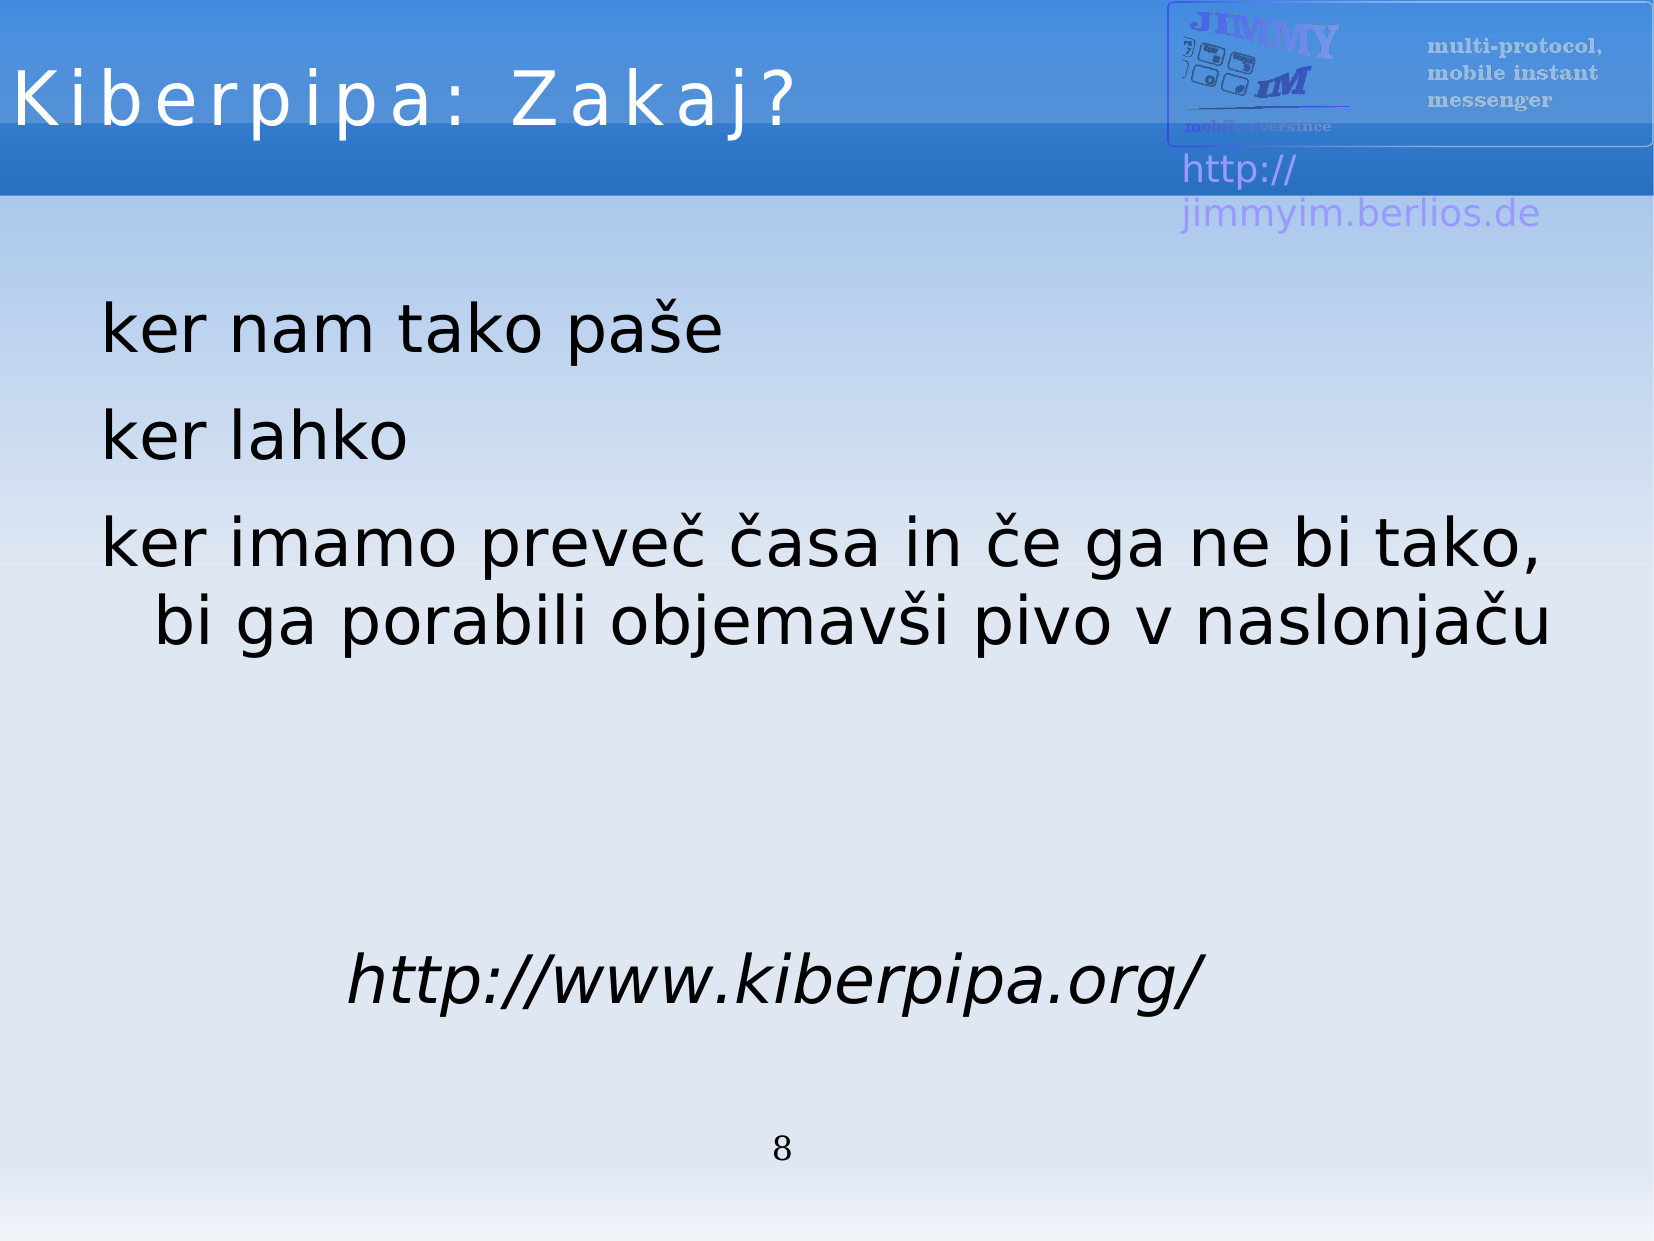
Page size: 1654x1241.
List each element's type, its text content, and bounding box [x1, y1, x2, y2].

list ker nam tako paše ker lahko ker imamo preveč časa in če ga ne bi tako, bi ga porabili objemavši pivo v naslonjaču [82, 290, 1571, 1094]
title Kiberpipa: Zakaj? [11, 7, 1167, 192]
picture [0, 0, 1654, 1241]
text_box http://www.kiberpipa.org/ [331, 934, 1235, 1027]
